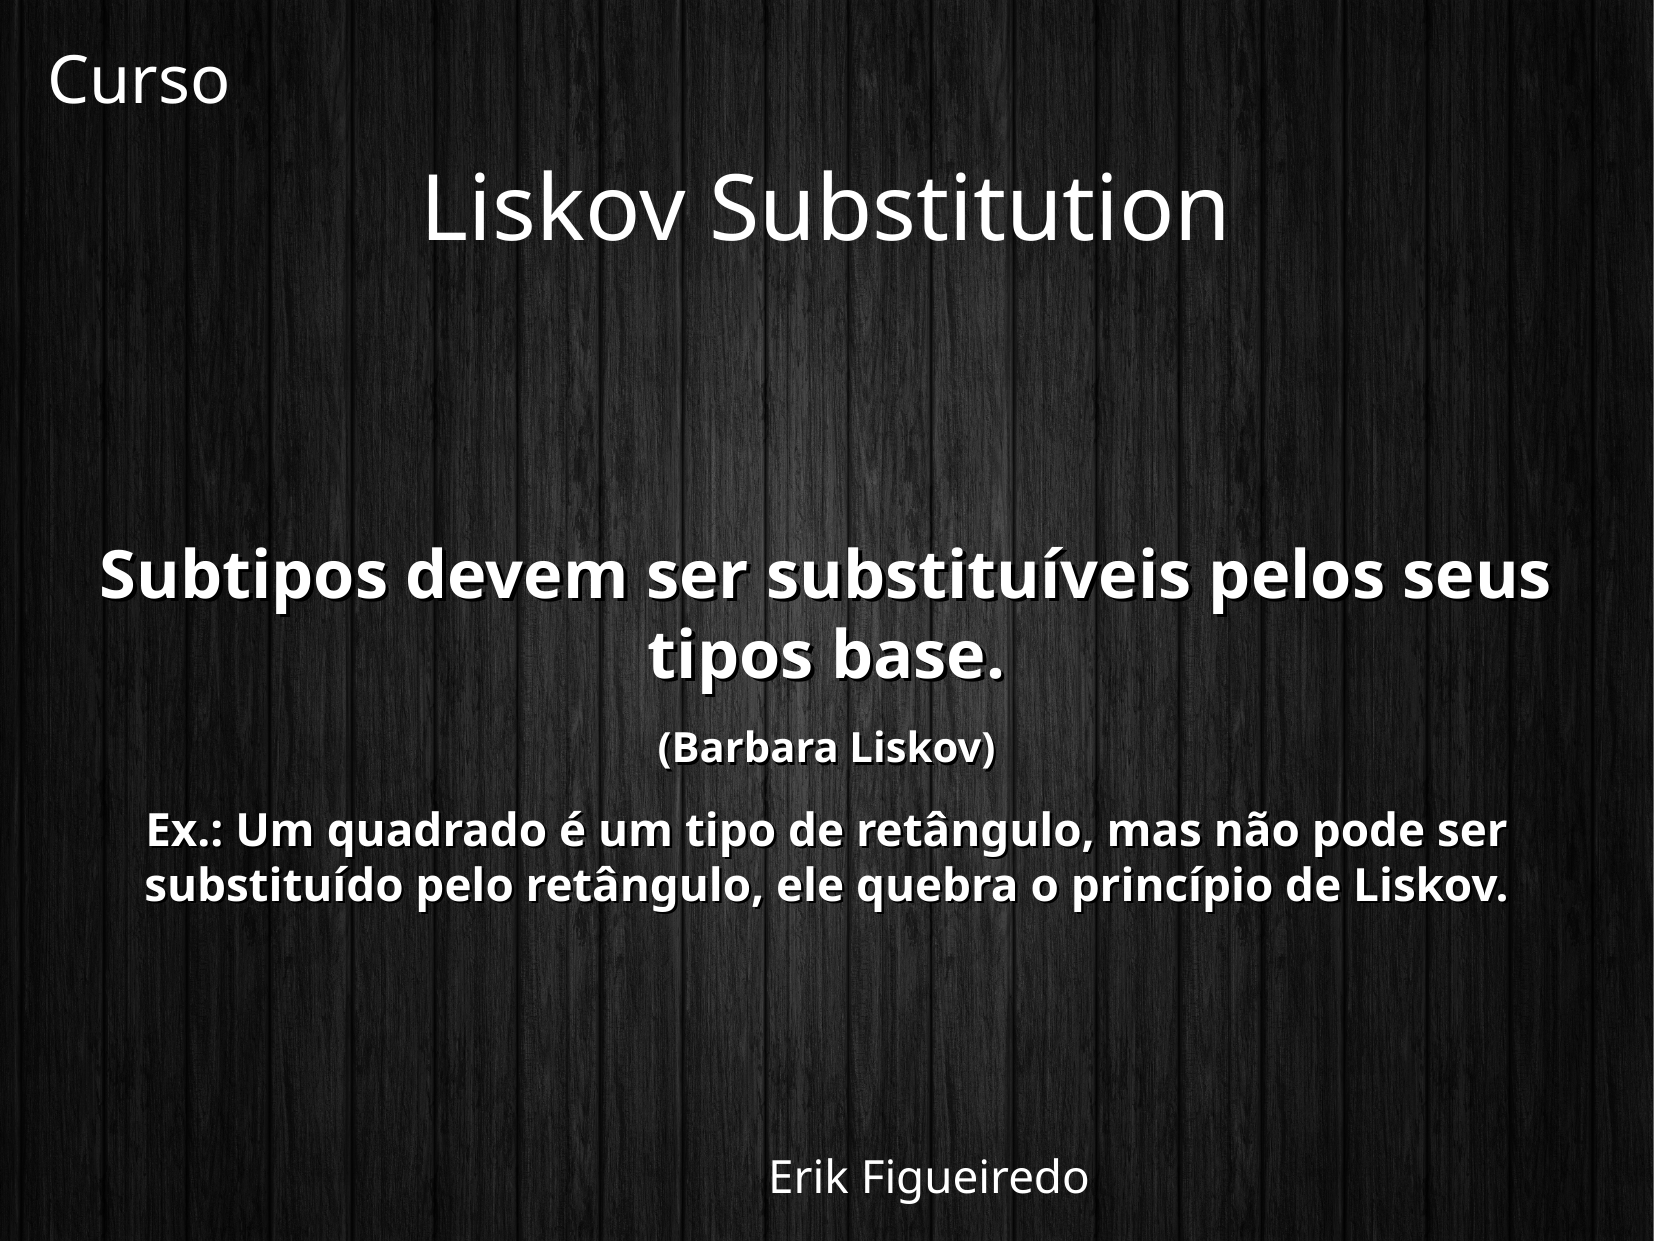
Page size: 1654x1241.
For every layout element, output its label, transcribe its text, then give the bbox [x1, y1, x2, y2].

text_box Curso [47, 35, 1087, 119]
text_box Erik Figueiredo [768, 1147, 1595, 1203]
title Liskov Substitution [82, 129, 1571, 278]
list Subtipos devem ser substituíveis pelos seus tipos base. (Barbara Liskov) Ex.: Um quadrado é um tipo de retângulo, mas não pode ser substituído pelo retângulo, ele quebra o princípio de Liskov. [82, 311, 1571, 1131]
